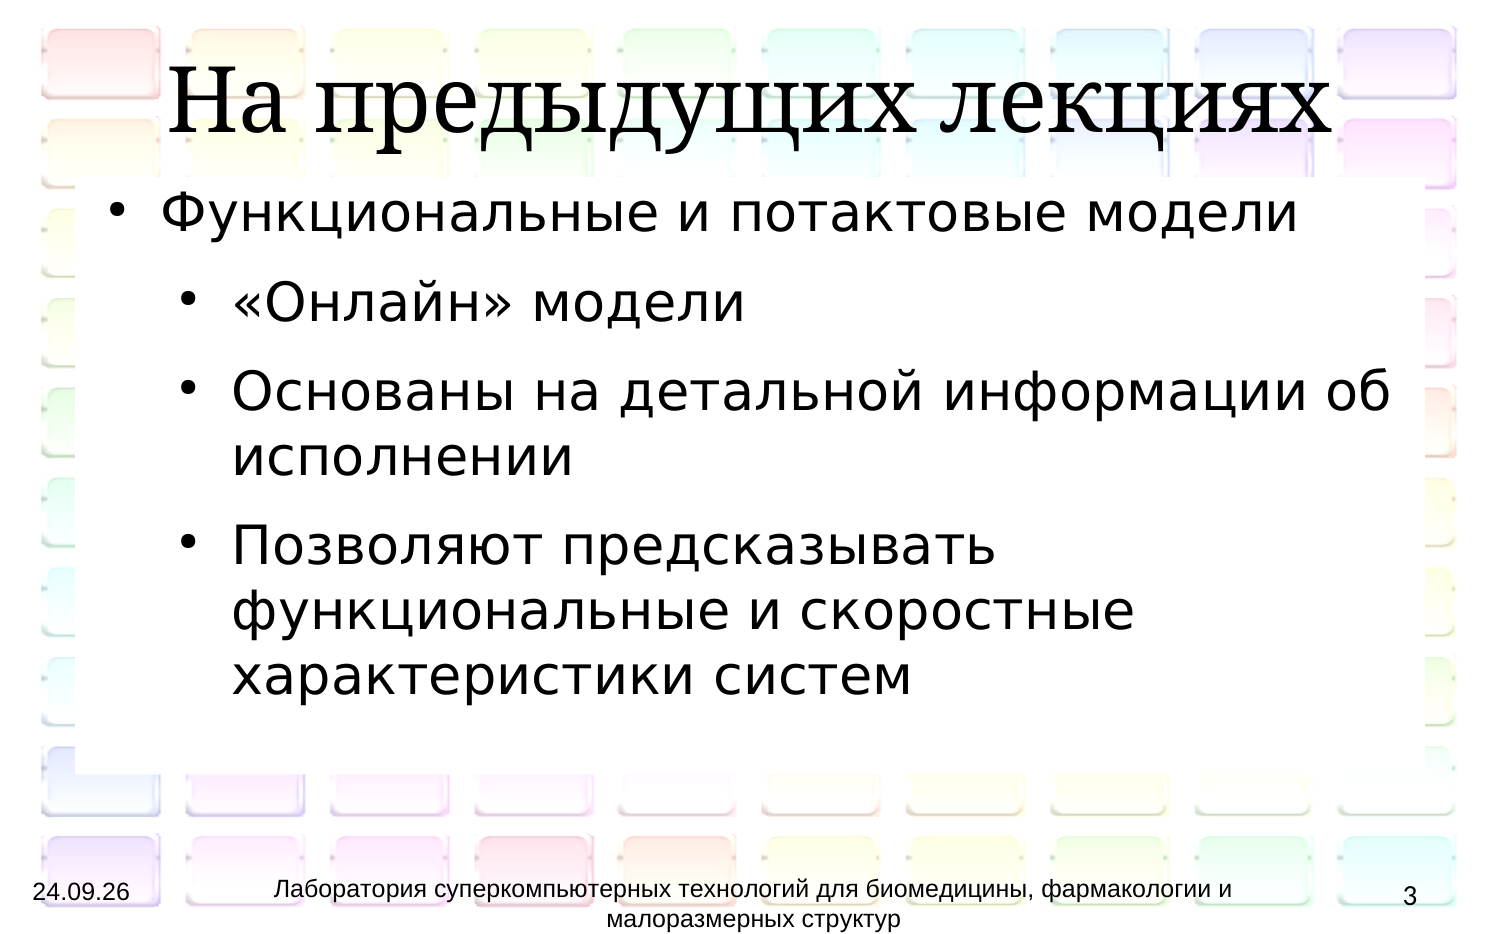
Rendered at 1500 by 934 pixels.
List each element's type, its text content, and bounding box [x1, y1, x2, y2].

title На предыдущих лекциях [75, 32, 1426, 158]
text_box 25.11.12 [17, 868, 184, 918]
list Функциональные и потактовые модели «Онлайн» модели Основаны на детальной информации об исполнении Позволяют предсказывать функциональные и скоростные характеристики систем [75, 177, 1426, 775]
picture [0, 0, 1500, 934]
text_box Лаборатория суперкомпьютерных технологий для биомедицины, фармакологии и малоразмерных структур [171, 864, 1338, 915]
text_box <number> [1387, 868, 1473, 918]
